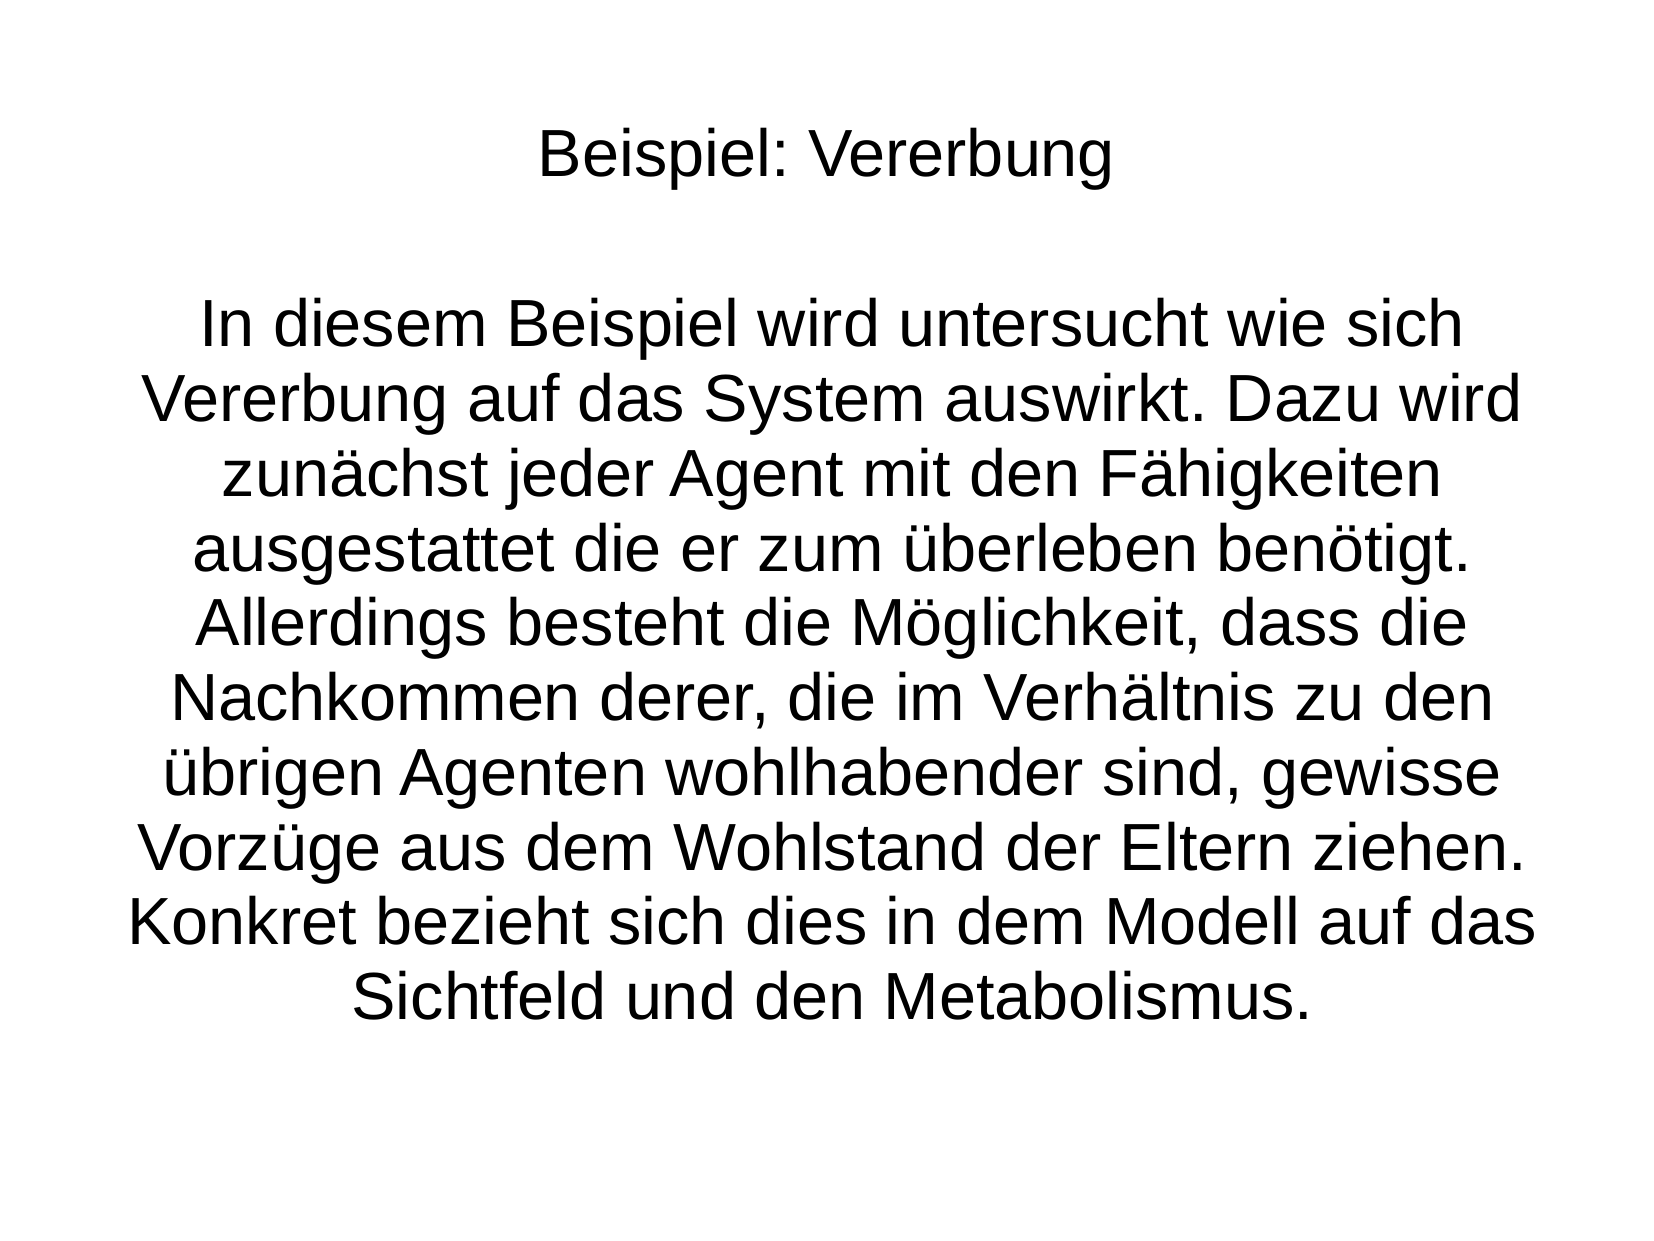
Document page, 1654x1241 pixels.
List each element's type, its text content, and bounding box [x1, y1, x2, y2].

title Beispiel: Vererbung [82, 49, 1571, 257]
subtitle In diesem Beispiel wird untersucht wie sich Vererbung auf das System auswirkt. Dazu wird zunächst jeder Agent mit den Fähigkeiten ausgestattet die er zum überleben benötigt. Allerdings besteht die Möglichkeit, dass die Nachkommen derer, die im Verhältnis zu den übrigen Agenten wohlhabender sind, gewisse Vorzüge aus dem Wohlstand der Eltern ziehen. Konkret bezieht sich dies in dem Modell auf das Sichtfeld und den Metabolismus. [88, 227, 1577, 1093]
